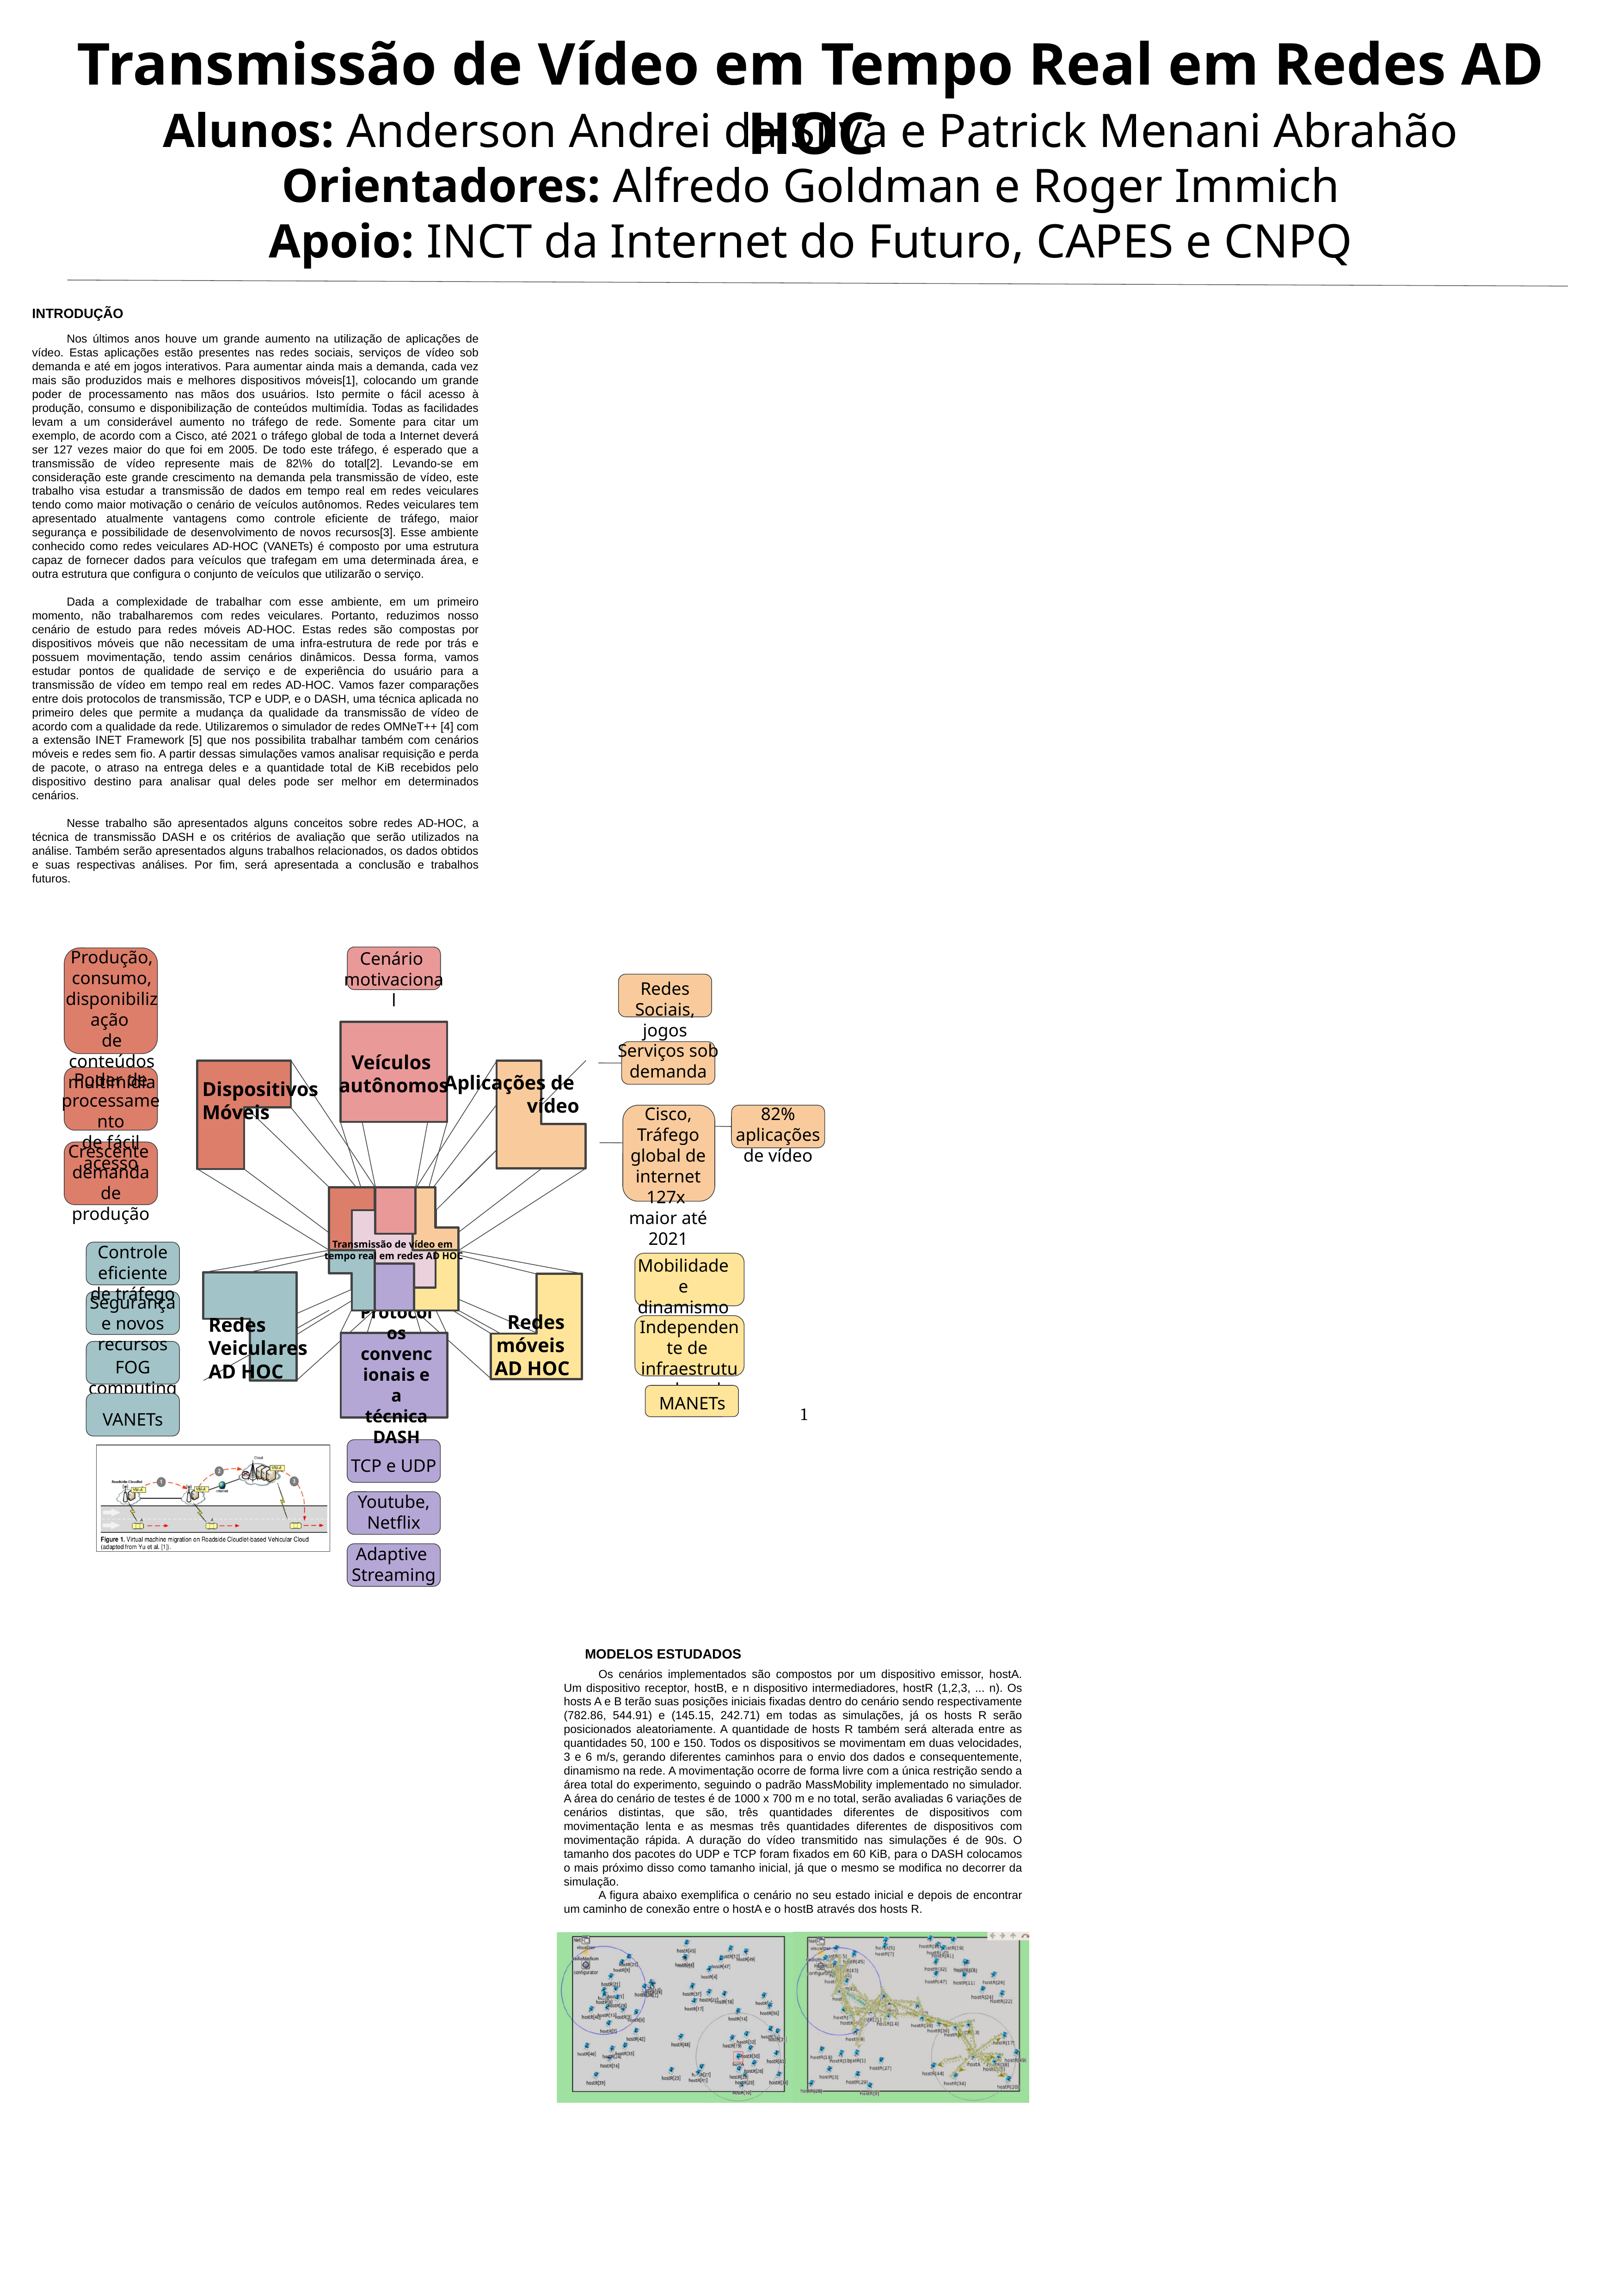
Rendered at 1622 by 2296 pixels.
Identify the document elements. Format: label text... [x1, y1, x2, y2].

text_box [153, 1102, 158, 1105]
text_box Serviços sob demanda [610, 1032, 726, 1059]
text_box [151, 1342, 157, 1349]
text_box [64, 1088, 158, 1130]
text_box Nos últimos anos houve um grande aumento na utilização de aplicações de vídeo. Estas aplicações estão presentes nas redes sociais, serviços de vídeo sob demanda e até em jogos interativos. Para aumentar ainda mais a demanda, cada vez mais são produzidos mais e melhores dispositivos móveis[1], colocando um grande poder de processamento nas mãos dos usuários. Isto permite o fácil acesso à produção, consumo e disponibilização de conteúdos multimídia. Todas as facilidades levam a um considerável aumento no tráfego de rede. Somente para citar um exemplo, de acordo com a Cisco, até 2021 o tráfego global de toda a Internet deverá ser 127 vezes maior do que foi em 2005. De todo este tráfego, é esperado que a transmissão de vídeo represente mais de 82\% do total[2]. Levando-se em consideração este grande crescimento na demanda pela transmissão de vídeo, este trabalho visa estudar a transmissão de dados em tempo real em redes veiculares tendo como maior motivação o cenário de veículos autônomos. Redes veiculares tem apresentado atualmente vantagens como controle eficiente de tráfego, maior segurança e possibilidade de desenvolvimento de novos recursos[3]. Esse ambiente conhecido como redes veiculares AD-HOC (VANETs) é composto por uma estrutura capaz de fornecer dados para veículos que trafegam em uma determinada área, e outra estrutura que configura o conjunto de veículos que utilizarão o serviço. Dada a complexidade de trabalhar com esse ambiente, em um primeiro momento, não trabalharemos com redes veiculares. Portanto, reduzimos nosso cenário de estudo para redes móveis AD-HOC. Estas redes são compostas por dispositivos móveis que não necessitam de uma infra-estrutura de rede por trás e possuem movimentação, tendo assim cenários dinâmicos. Dessa forma, vamos estudar pontos de qualidade de serviço e de experiência do usuário para a transmissão de vídeo em tempo real em redes AD-HOC. Vamos fazer comparações entre dois protocolos de transmissão, TCP e UDP, e o DASH, uma técnica aplicada no primeiro deles que permite a mudança da qualidade da transmissão de vídeo de acordo com a qualidade da rede. Utilizaremos o simulador de redes OMNeT++ [4] com a extensão INET Framework [5] que nos possibilita trabalhar também com cenários móveis e redes sem fio. A partir dessas simulações vamos analisar requisição e perda de pacote, o atraso na entrega deles e a quantidade total de KiB recebidos pelo dispositivo destino para analisar qual deles pode ser melhor em determinados cenários. Nesse trabalho são apresentados alguns conceitos sobre redes AD-HOC, a técnica de transmissão DASH e os critérios de avaliação que serão utilizados na análise. Também serão apresentados alguns trabalhos relacionados, os dados obtidos e suas respectivas análises. Por fim, será apresentada a conclusão e trabalhos futuros. [25, 324, 487, 937]
text_box [156, 1341, 165, 1349]
text_box [645, 1414, 738, 1417]
text_box [132, 1341, 135, 1349]
text_box Produção, consumo, disponibilização de conteúdos multimídia [54, 939, 170, 966]
text_box [618, 998, 712, 1017]
text_box [351, 1294, 459, 1311]
text_box Adaptive Streaming [336, 1536, 451, 1562]
text_box [104, 1161, 109, 1163]
text_box [125, 1341, 130, 1349]
text_box [130, 1161, 135, 1168]
text_box Veículos autônomos [319, 1043, 469, 1093]
text_box [689, 1348, 695, 1353]
text_box [197, 1060, 291, 1070]
text_box [497, 1060, 541, 1064]
text_box [347, 1511, 441, 1535]
text_box Alunos: Anderson Andrei da Silva e Patrick Menani Abrahão Orientadores: Alfredo Goldman e Roger Immich Apoio: INCT da Internet do Futuro, CAPES e CNPQ [0, 94, 1622, 213]
text_box [203, 1272, 297, 1306]
text_box [512, 1370, 517, 1373]
text_box TCP e UDP [336, 1448, 451, 1475]
text_box Transmissão de Vídeo em Tempo Real em Redes AD HOC [0, 20, 1622, 94]
text_box Aplicações de vídeo [436, 1064, 587, 1113]
text_box [107, 1341, 117, 1349]
text_box Cisco, Tráfego global de internet 127x maior até 2021 [610, 1096, 726, 1123]
text_box [635, 1255, 744, 1306]
text_box Controle eficiente de tráfego [75, 1234, 190, 1261]
text_box [197, 1120, 244, 1169]
text_box INTRODUÇÃO [25, 297, 444, 360]
text_box [347, 1562, 441, 1586]
text_box [329, 1187, 459, 1231]
text_box Crescente demanda de produção [53, 1133, 168, 1160]
text_box [143, 1341, 152, 1349]
text_box [86, 1164, 90, 1168]
text_box 82% aplicações de vídeo [726, 1096, 836, 1123]
text_box [412, 1415, 424, 1418]
text_box [85, 1170, 90, 1173]
text_box Youtube, Netflix [336, 1484, 451, 1511]
picture [557, 1932, 1029, 2103]
text_box Protocolos convencionais e a técnica DASH [352, 1334, 441, 1415]
text_box [131, 1170, 137, 1177]
text_box Transmissão de Vídeo em Tempo Real em Redes AD HOC [954, 59, 966, 78]
text_box [86, 1341, 99, 1349]
text_box [64, 966, 158, 1054]
text_box [340, 1093, 448, 1122]
text_box <number> [772, 1398, 814, 1428]
text_box [107, 1342, 112, 1345]
text_box Poder de processamento de fácil acesso [53, 1061, 168, 1088]
text_box [100, 1341, 108, 1349]
text_box [153, 1098, 157, 1101]
text_box Dispositivos Móveis [195, 1070, 345, 1120]
text_box [64, 1098, 70, 1106]
text_box Redes Sociais, jogos [608, 971, 723, 998]
text_box [136, 1341, 147, 1349]
text_box [86, 1428, 180, 1436]
text_box Os cenários implementados são compostos por um dispositivo emissor, hostA. Um dispositivo receptor, hostB, e n dispositivo intermediadores, hostR (1,2,3, ... n). Os hosts A e B terão suas posições iniciais fixadas dentro do cenário sendo respectivamente (782.86, 544.91) e (145.15, 242.71) em todas as simulações, já os hosts R serão posicionados aleatoriamente. A quantidade de hosts R também será alterada entre as quantidades 50, 100 e 150. Todos os dispositivos se movimentam em duas velocidades, 3 e 6 m/s, gerando diferentes caminhos para o envio dos dados e consequentemente, dinamismo na rede. A movimentação ocorre de forma livre com a única restrição sendo a área total do experimento, seguindo o padrão MassMobility implementado no simulador. A área do cenário de testes é de 1000 x 700 m e no total, serão avaliadas 6 variações de cenários distintas, que são, três quantidades diferentes de dispositivos com movimentação lenta e as mesmas três quantidades diferentes de dispositivos com movimentação rápida. A duração do vídeo transmitido nas simulações é de 90s. O tamanho dos pacotes do UDP e TCP foram fixados em 60 KiB, para o DASH colocamos o mais próximo disso como tamanho inicial, já que o mesmo se modifica no decorrer da simulação. A figura abaixo exemplifica o cenário no seu estado inicial e depois de encontrar um caminho de conexão entre o hostA e o hostB através dos hosts R. [557, 1659, 1030, 1903]
text_box [340, 1022, 448, 1043]
text_box [386, 1415, 393, 1418]
text_box [86, 1376, 180, 1384]
text_box [436, 981, 441, 985]
text_box [117, 1341, 124, 1349]
text_box Transmissão de vídeo em tempo real em redes AD HOC [314, 1231, 473, 1294]
text_box [621, 1059, 715, 1084]
text_box Redes móveis AD HOC [417, 1303, 577, 1370]
text_box [347, 1439, 441, 1448]
text_box [347, 1475, 441, 1482]
text_box [369, 1415, 374, 1418]
text_box [250, 1367, 297, 1381]
text_box [95, 1160, 104, 1170]
text_box VANETs [75, 1401, 190, 1428]
text_box Segurança e novos recursos [75, 1285, 190, 1311]
text_box [111, 1174, 116, 1177]
text_box [491, 1274, 582, 1379]
text_box [86, 1261, 180, 1285]
text_box Independente de infraestrutura de rede [632, 1309, 747, 1348]
text_box Redes Veiculares AD HOC [201, 1306, 351, 1367]
text_box MANETs [635, 1385, 750, 1414]
text_box [622, 1123, 715, 1201]
text_box [546, 1370, 553, 1373]
text_box Mobilidade e dinamismo [626, 1247, 741, 1274]
text_box [340, 1333, 387, 1418]
text_box [497, 1113, 586, 1169]
text_box Cenário motivacional [336, 940, 452, 967]
text_box [731, 1123, 825, 1148]
text_box [260, 1367, 267, 1376]
text_box [426, 1370, 448, 1418]
text_box MODELOS ESTUDADOS [578, 1638, 997, 1659]
text_box [64, 1160, 158, 1205]
text_box [161, 1341, 180, 1349]
text_box [347, 967, 441, 990]
text_box [396, 1415, 399, 1418]
text_box FOG computing [75, 1349, 190, 1376]
text_box [86, 1311, 180, 1335]
picture [97, 1445, 330, 1551]
text_box [86, 1393, 180, 1401]
text_box [635, 1348, 744, 1376]
